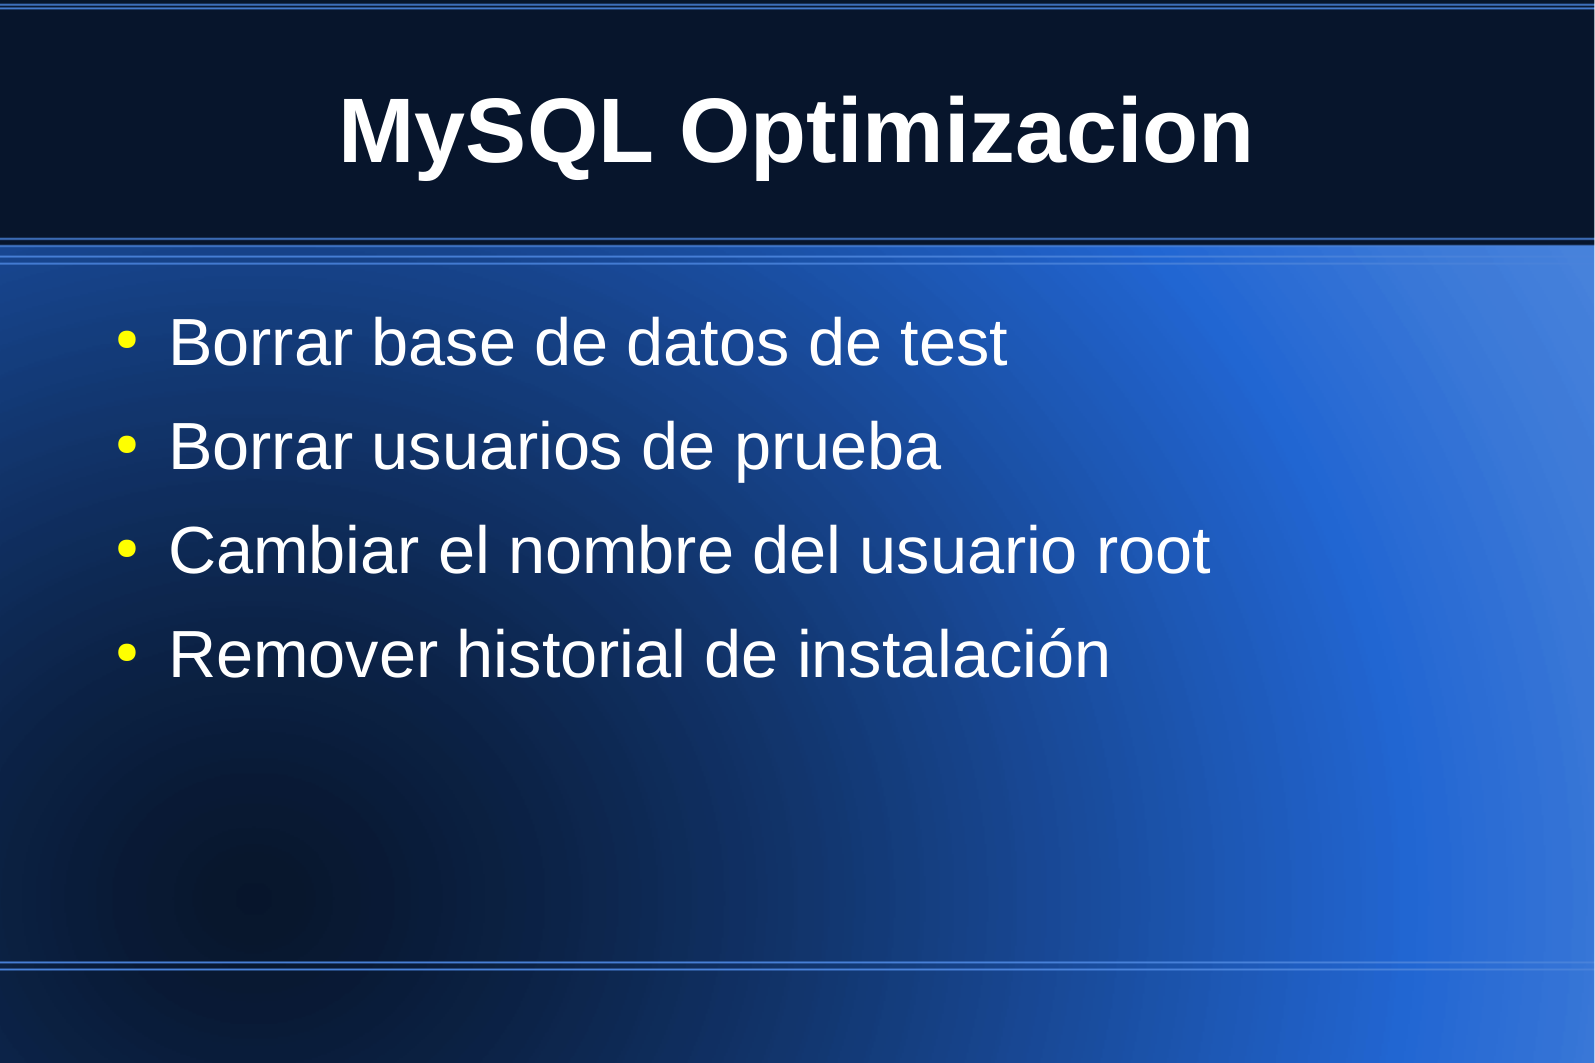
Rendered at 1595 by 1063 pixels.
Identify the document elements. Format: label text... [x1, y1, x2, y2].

title MySQL Optimizacion [79, 49, 1515, 213]
picture [0, 0, 1595, 1063]
list Borrar base de datos de test Borrar usuarios de prueba Cambiar el nombre del usuario root Remover historial de instalación [79, 304, 1515, 892]
